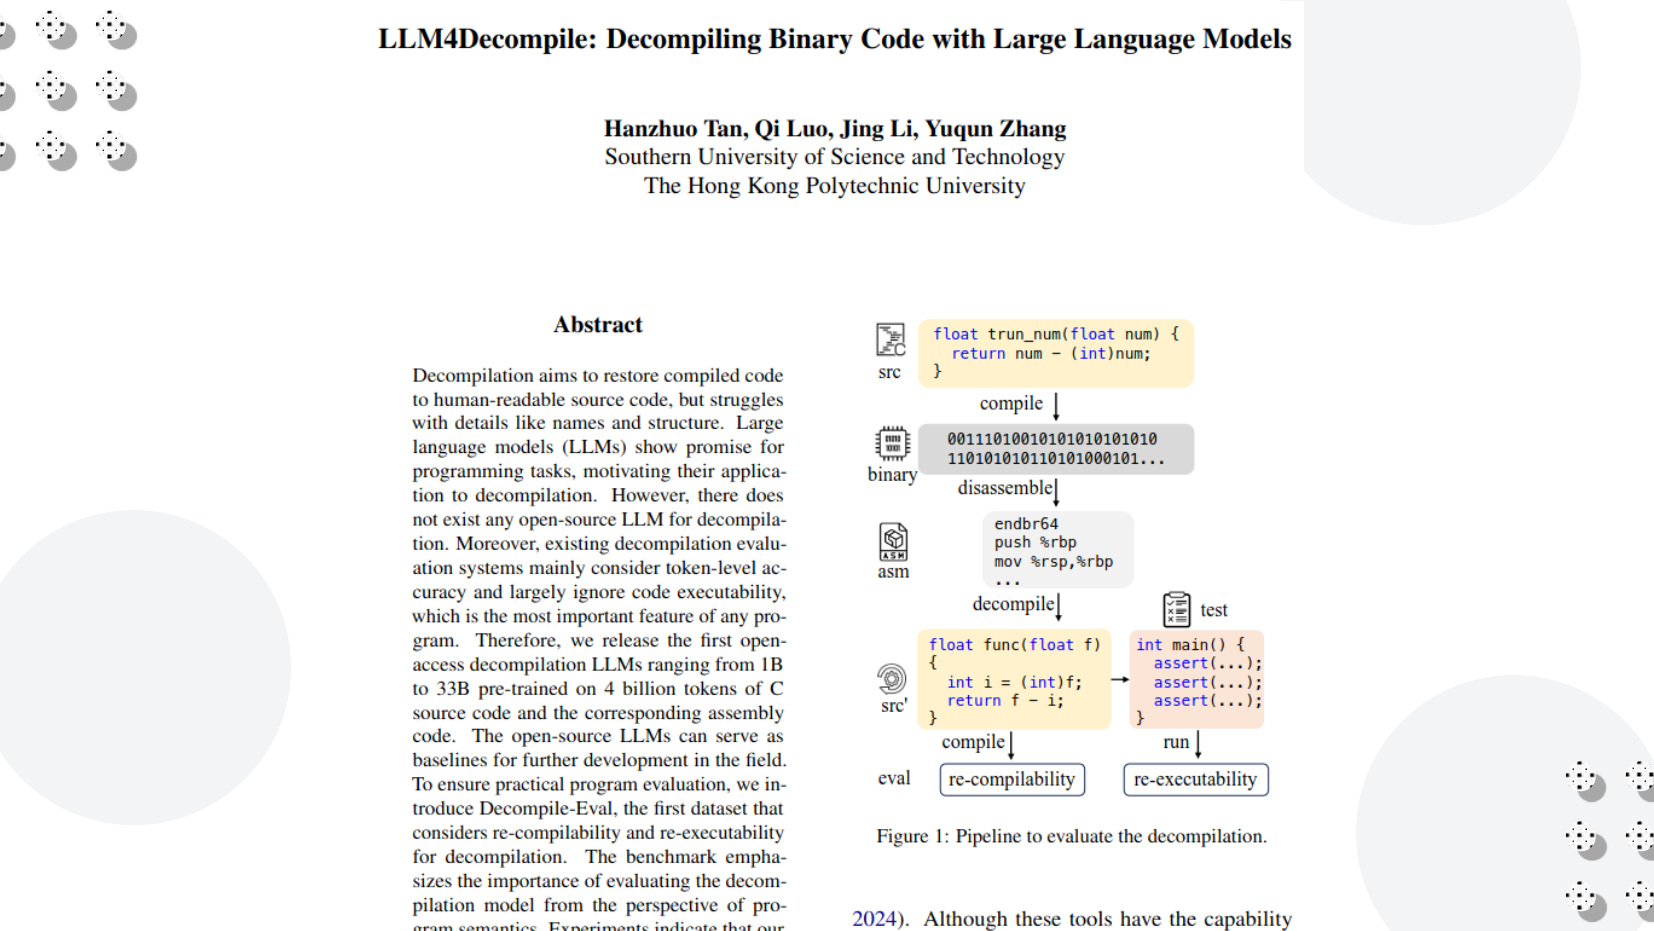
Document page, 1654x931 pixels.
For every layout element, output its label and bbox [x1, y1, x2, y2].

picture [35, 130, 67, 161]
picture [1625, 821, 1654, 852]
picture [1565, 881, 1596, 912]
picture [1565, 821, 1596, 852]
picture [1625, 761, 1654, 792]
picture [0, 133, 7, 158]
picture [95, 130, 127, 161]
picture [35, 10, 66, 41]
picture [1625, 881, 1654, 912]
picture [95, 70, 126, 101]
picture [1565, 761, 1596, 792]
picture [95, 10, 126, 41]
picture [35, 70, 66, 101]
picture [0, 73, 6, 98]
picture [0, 13, 6, 38]
picture [354, 1, 1304, 931]
